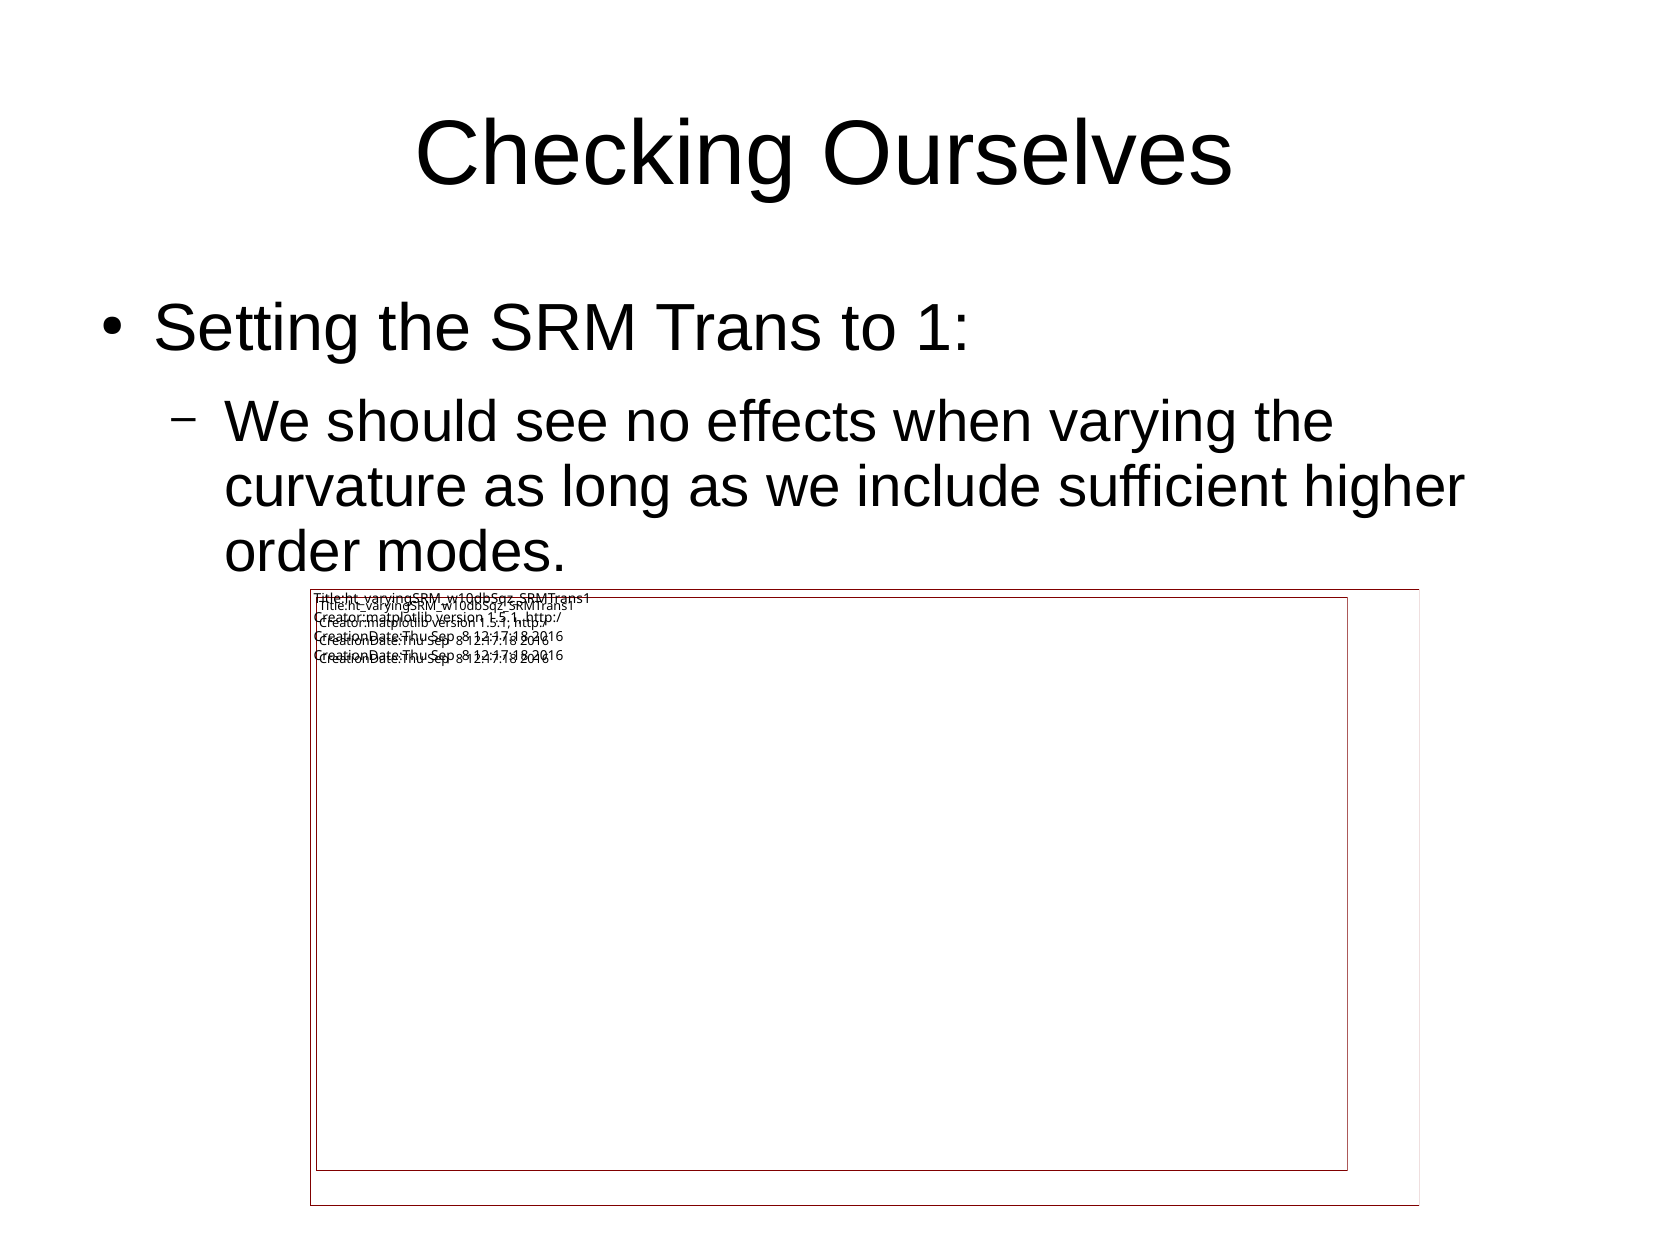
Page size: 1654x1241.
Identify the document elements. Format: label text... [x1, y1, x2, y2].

list Setting the SRM Trans to 1: We should see no effects when varying the curvature as long as we include sufficient higher order modes. [82, 290, 1571, 1010]
title Checking Ourselves [82, 49, 1571, 257]
picture [309, 588, 1420, 1206]
